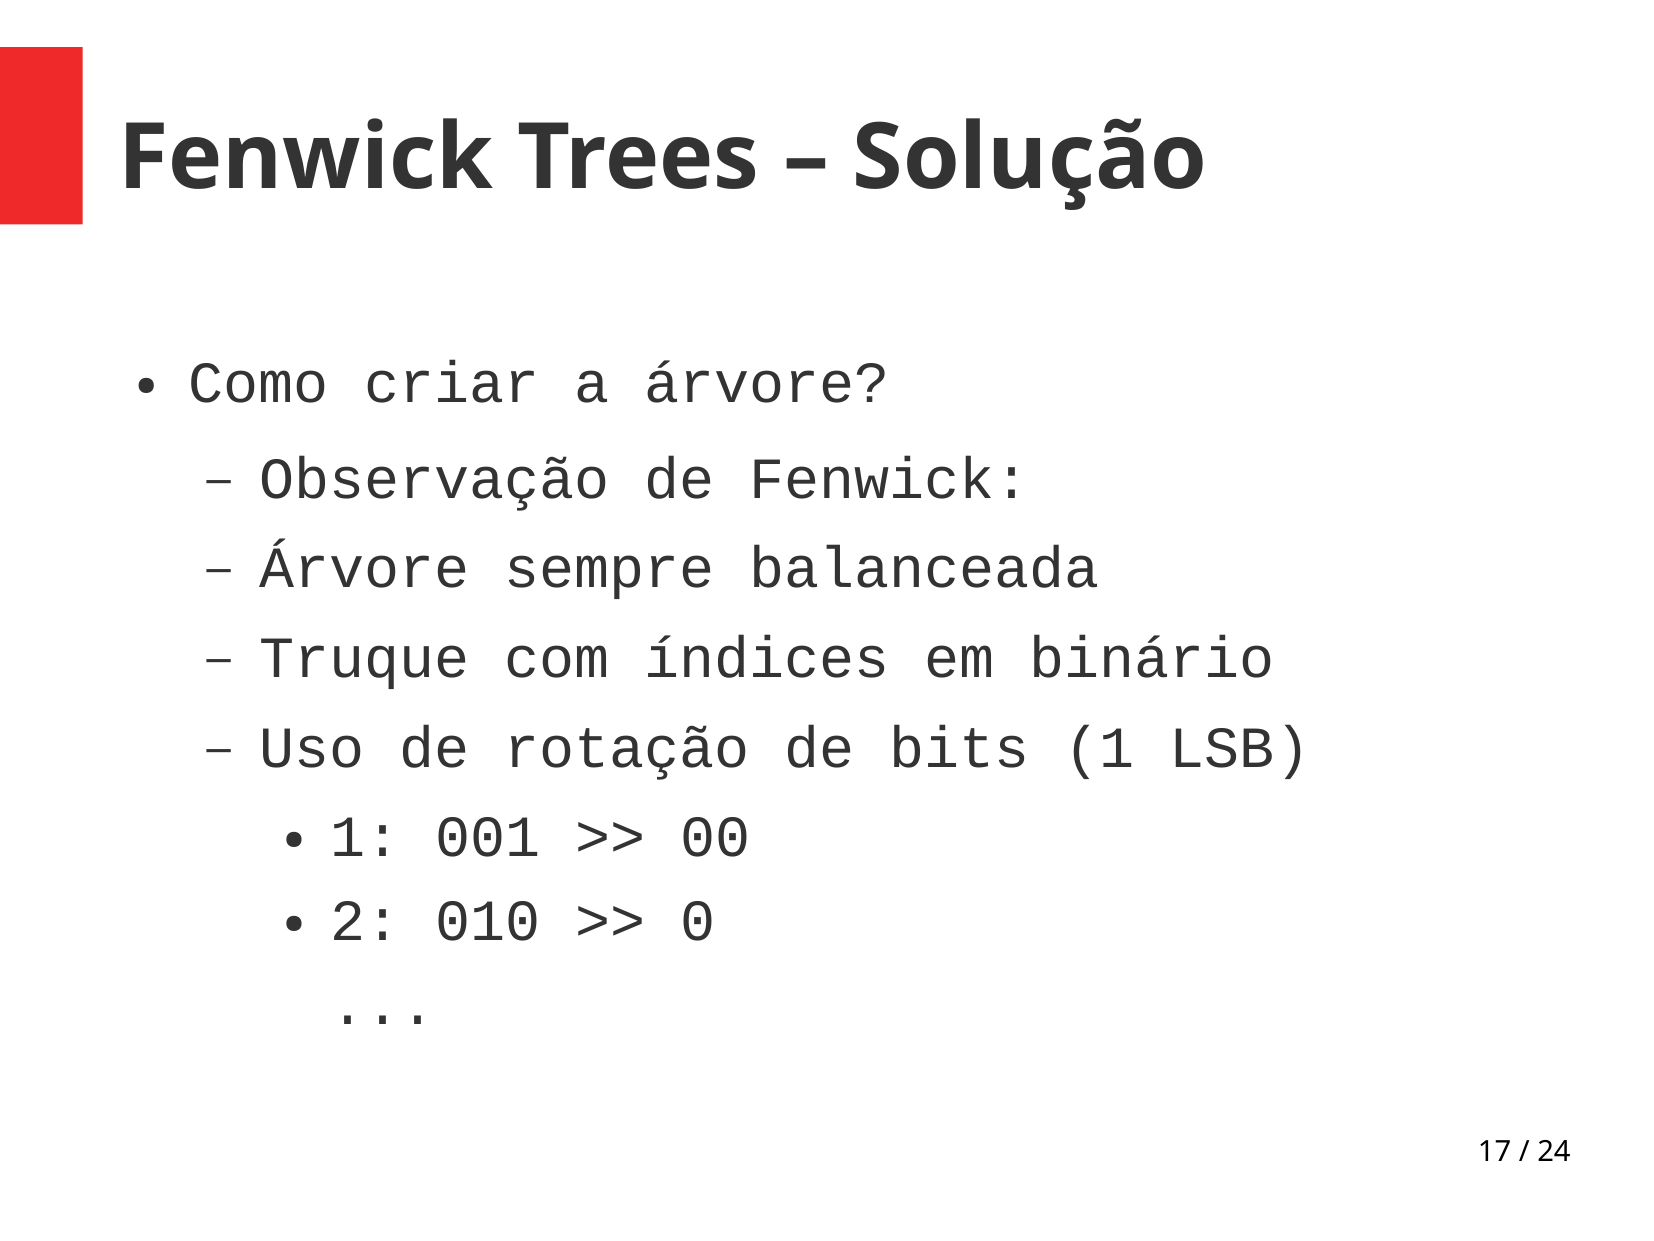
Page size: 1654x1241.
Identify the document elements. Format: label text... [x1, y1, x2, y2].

list Como criar a árvore? Observação de Fenwick: Árvore sempre balanceada Truque com índices em binário Uso de rotação de bits (1 LSB) 1: 001 >> 00 2: 010 >> 0 ... [118, 354, 1536, 1074]
title Fenwick Trees – Solução [118, 49, 1571, 257]
